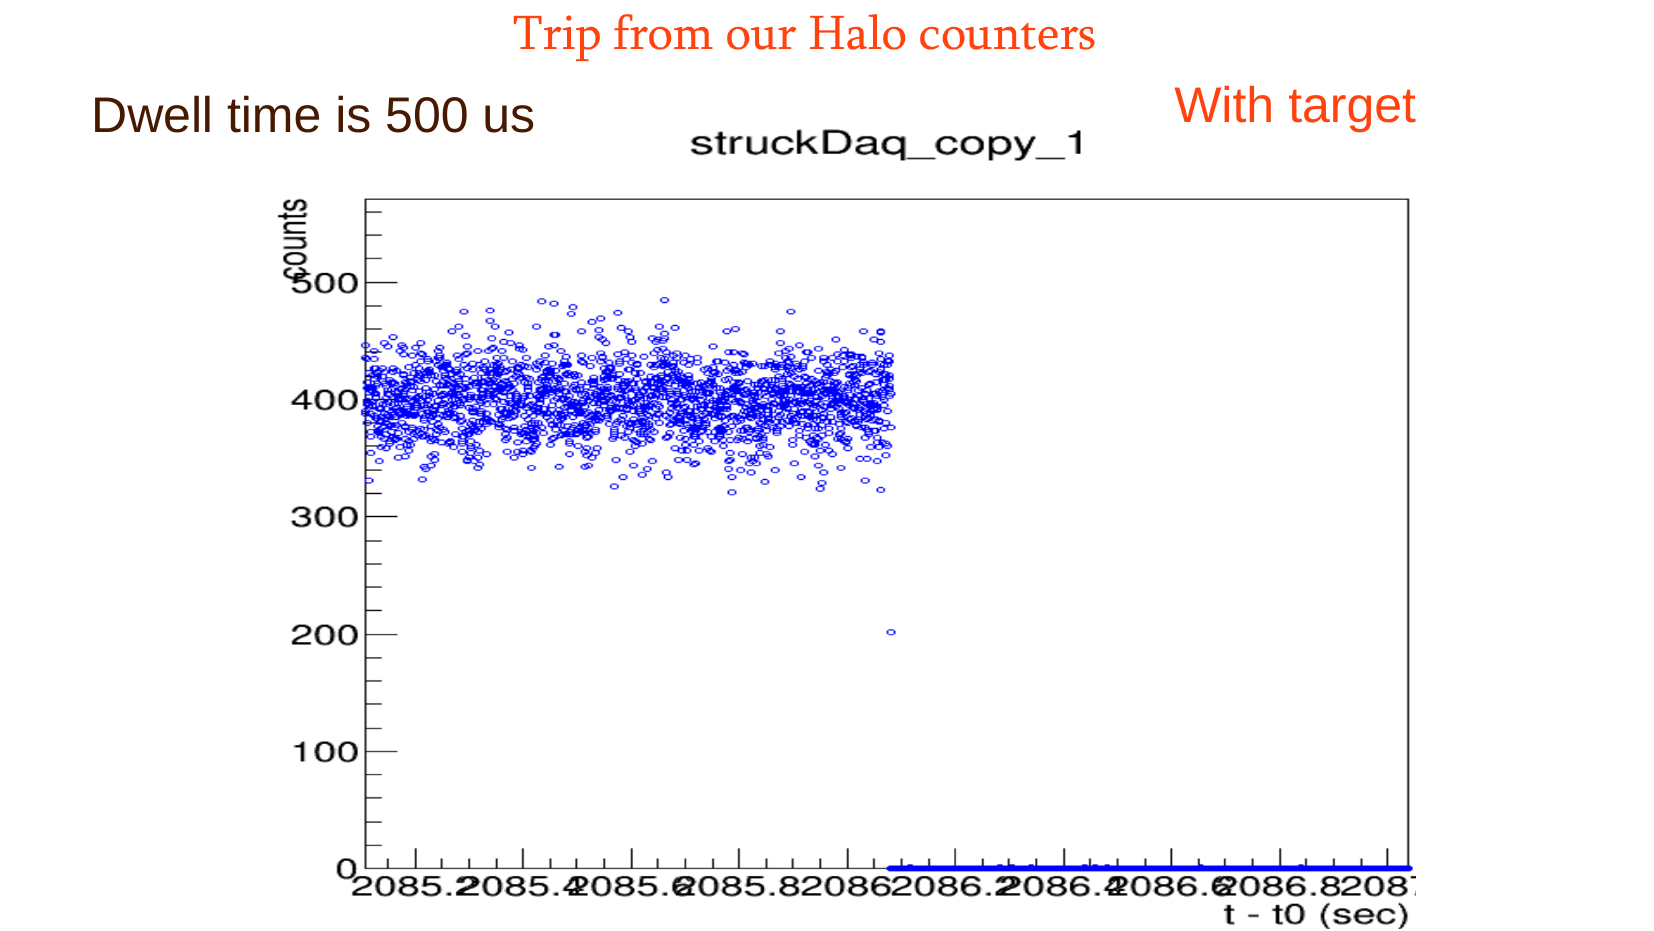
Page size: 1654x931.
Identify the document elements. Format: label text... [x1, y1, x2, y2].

text_box Dwell time is 500 us [76, 79, 551, 152]
picture [264, 3, 1416, 929]
text_box With target [1159, 69, 1432, 141]
